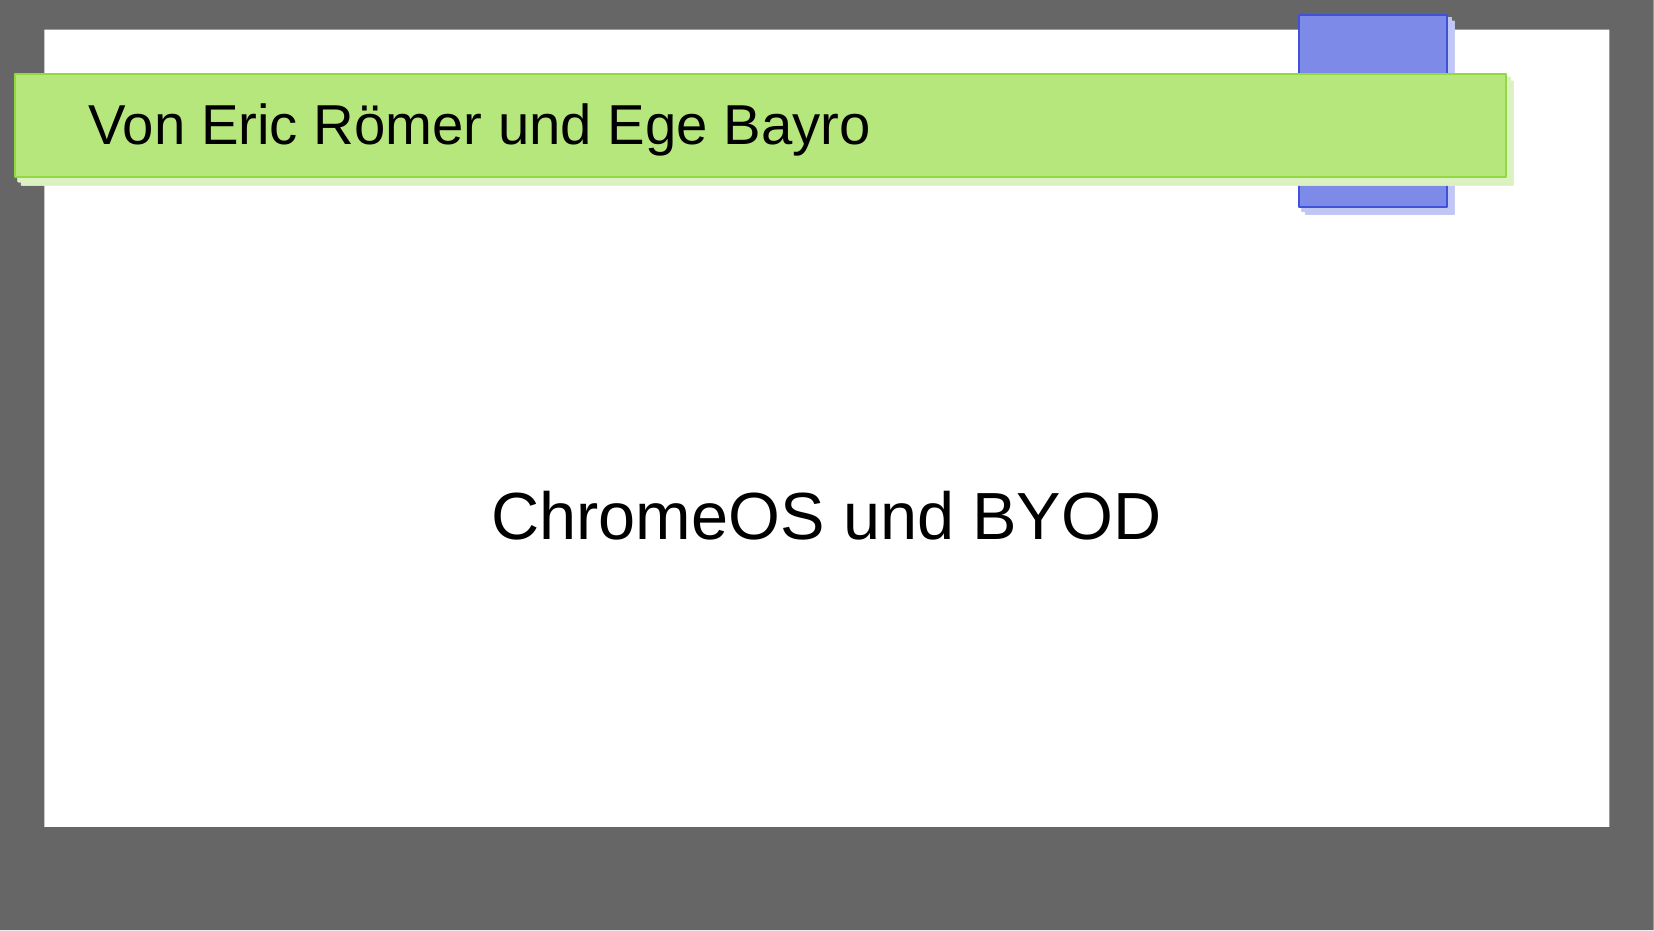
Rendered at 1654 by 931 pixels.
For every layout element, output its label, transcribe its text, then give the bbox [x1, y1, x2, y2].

subtitle ChromeOS und BYOD [88, 221, 1565, 813]
title Von Eric Römer und Ege Bayro [88, 73, 1506, 178]
